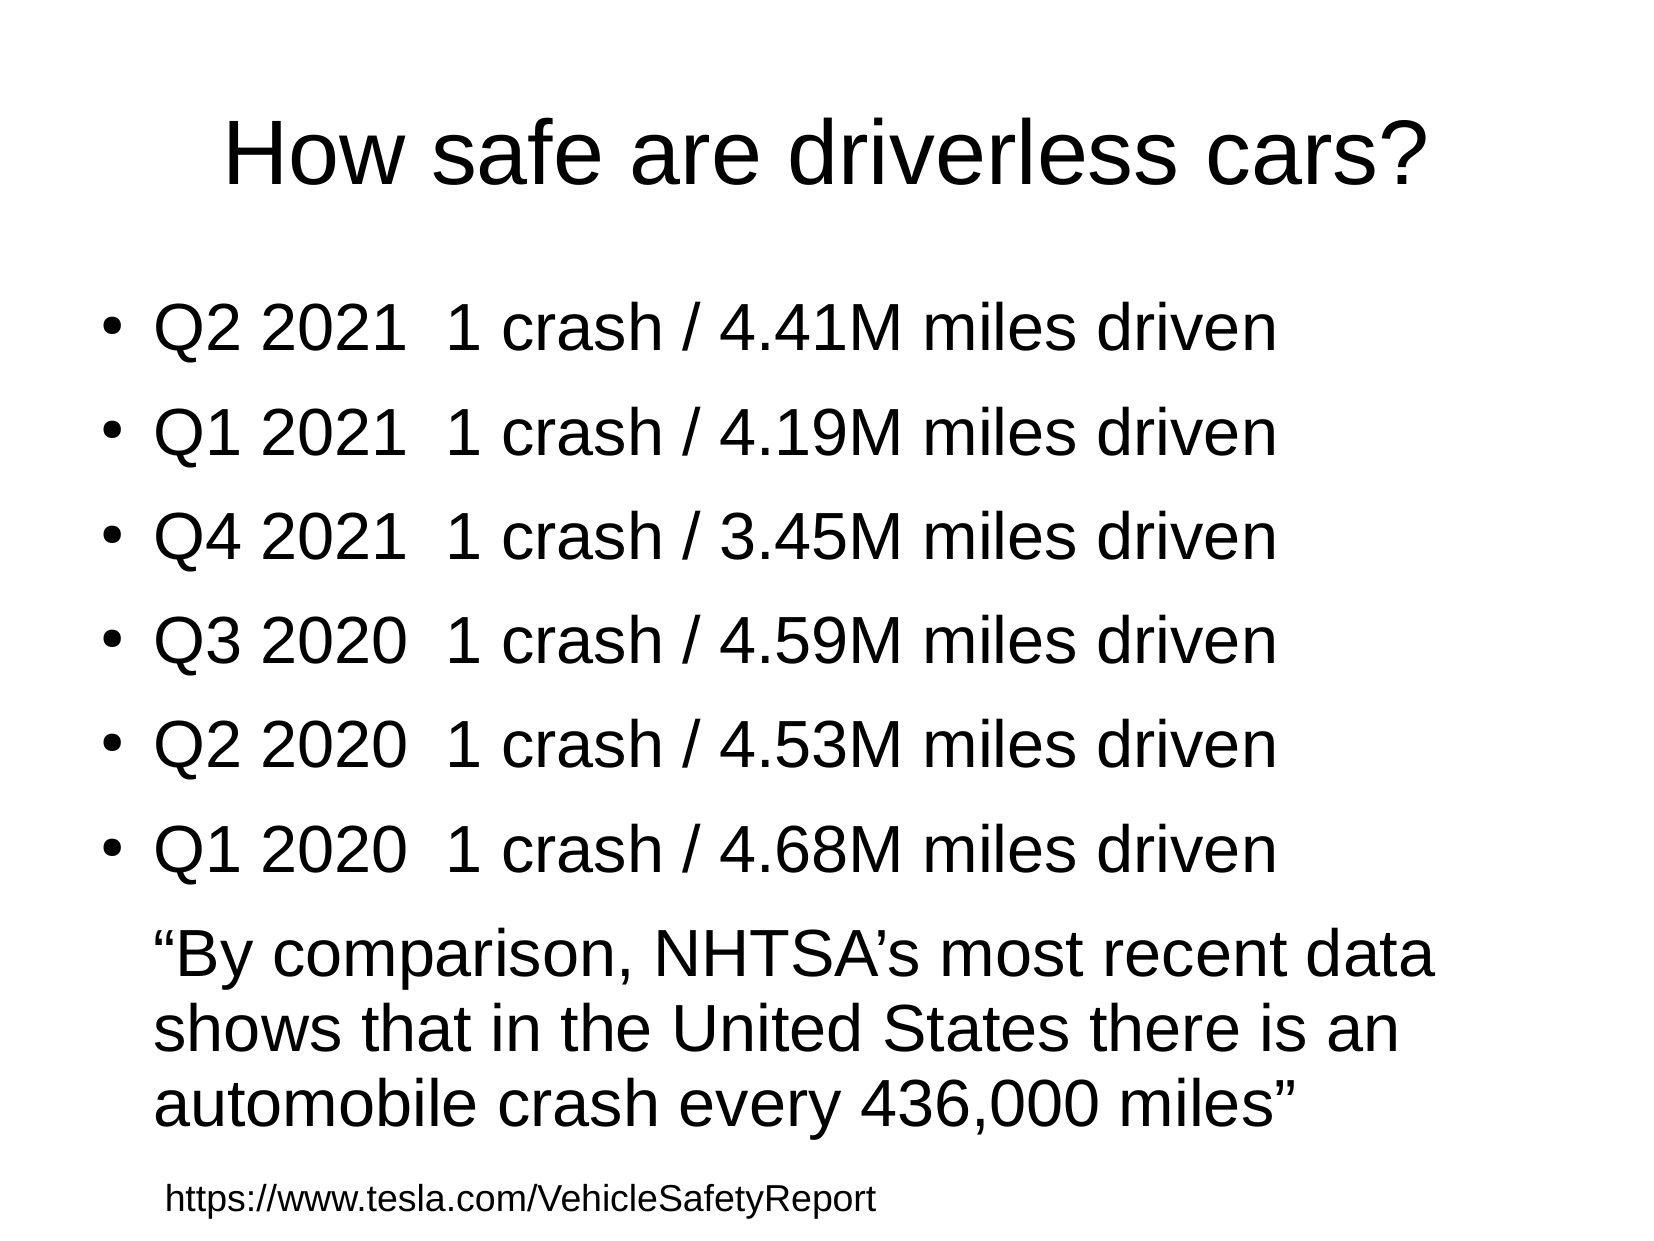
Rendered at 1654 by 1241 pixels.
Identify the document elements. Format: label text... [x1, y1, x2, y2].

list Q2 2021 1 crash / 4.41M miles driven Q1 2021 1 crash / 4.19M miles driven Q4 2021 1 crash / 3.45M miles driven Q3 2020 1 crash / 4.59M miles driven Q2 2020 1 crash / 4.53M miles driven Q1 2020 1 crash / 4.68M miles driven “By comparison, NHTSA’s most recent data shows that in the United States there is an automobile crash every 436,000 miles” [82, 290, 1571, 1241]
title How safe are driverless cars? [82, 49, 1571, 257]
text_box https://www.tesla.com/VehicleSafetyReport [150, 1170, 897, 1227]
